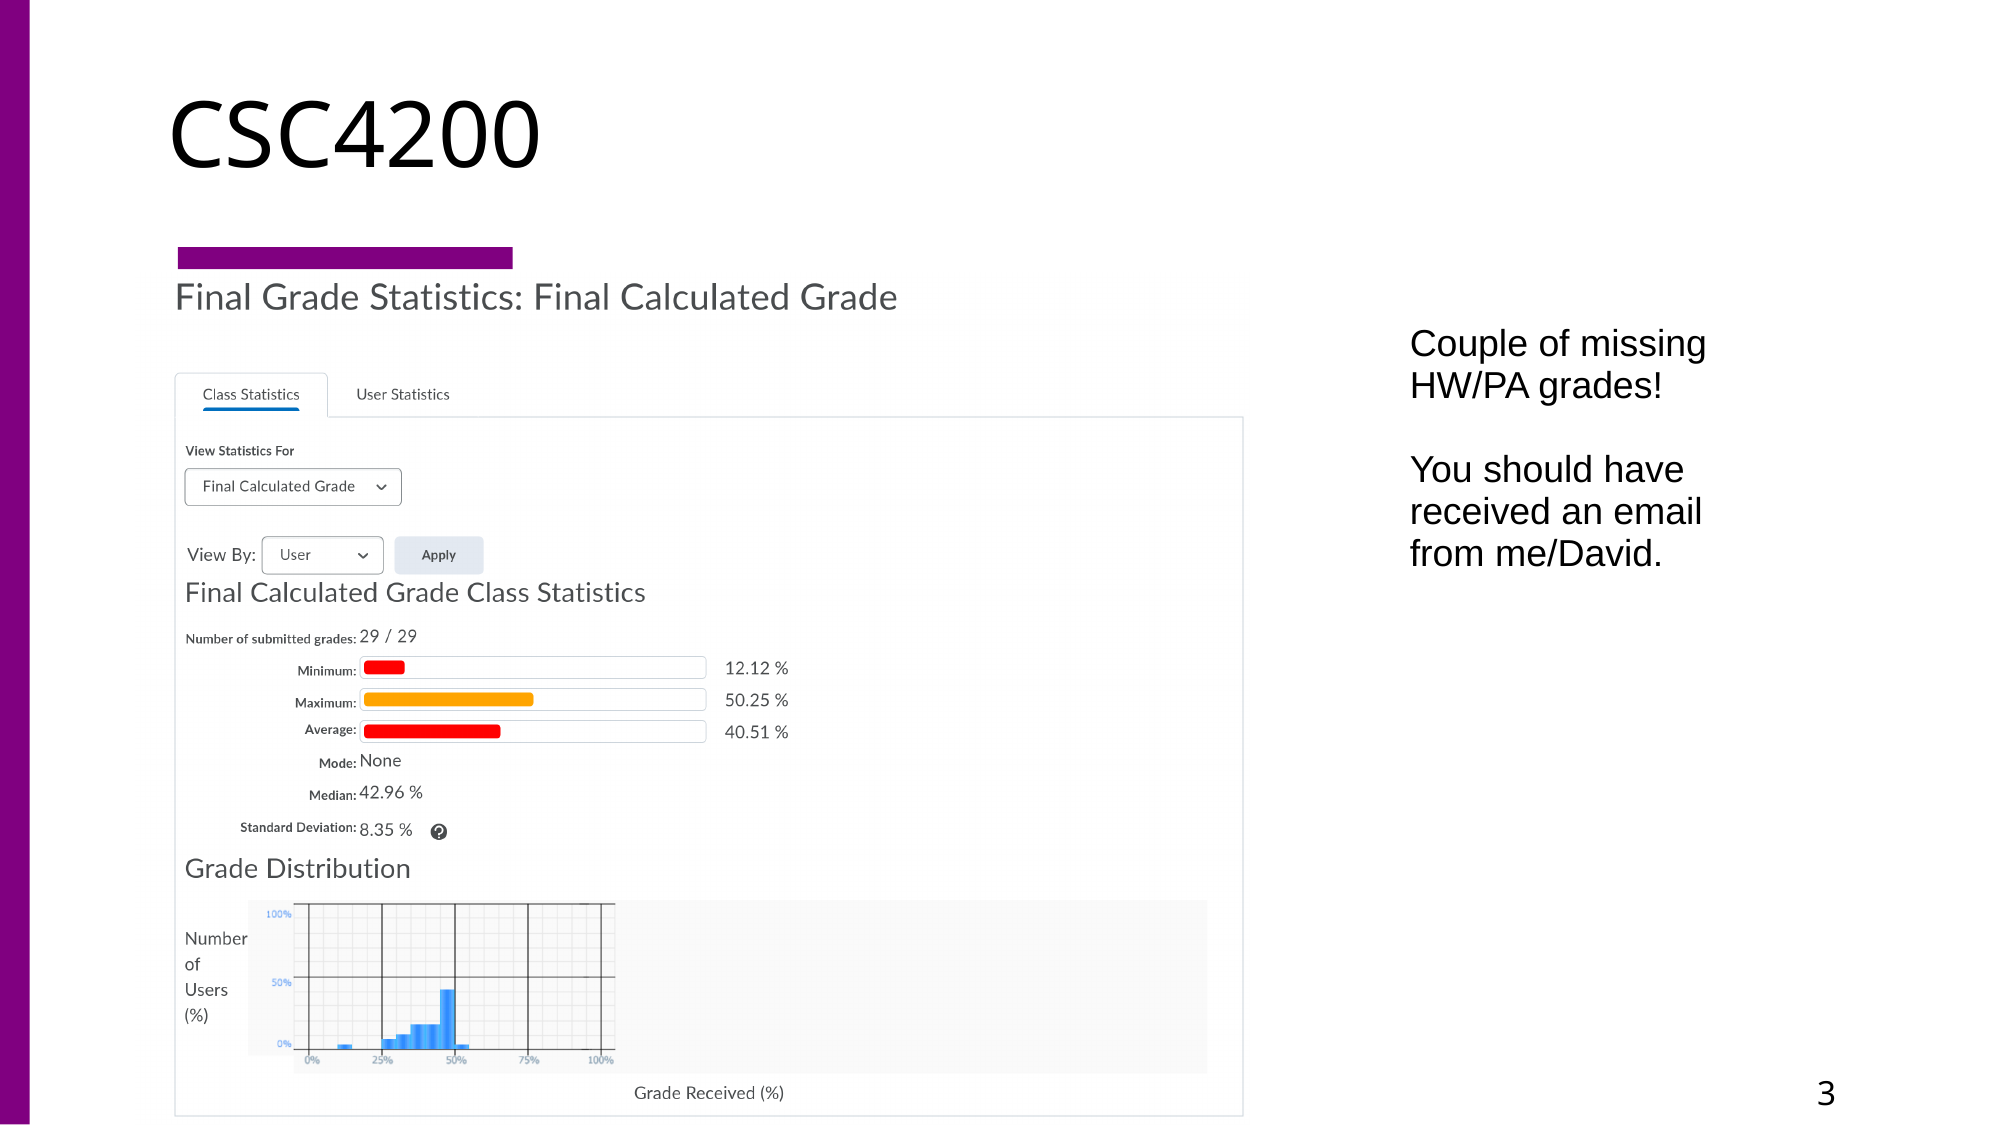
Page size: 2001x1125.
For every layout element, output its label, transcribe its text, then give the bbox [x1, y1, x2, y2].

picture [135, 272, 1250, 1125]
title CSC4200 [116, 37, 1817, 225]
text_box Couple of missing HW/PA grades! You should have received an email from me/David. [1395, 314, 1741, 769]
